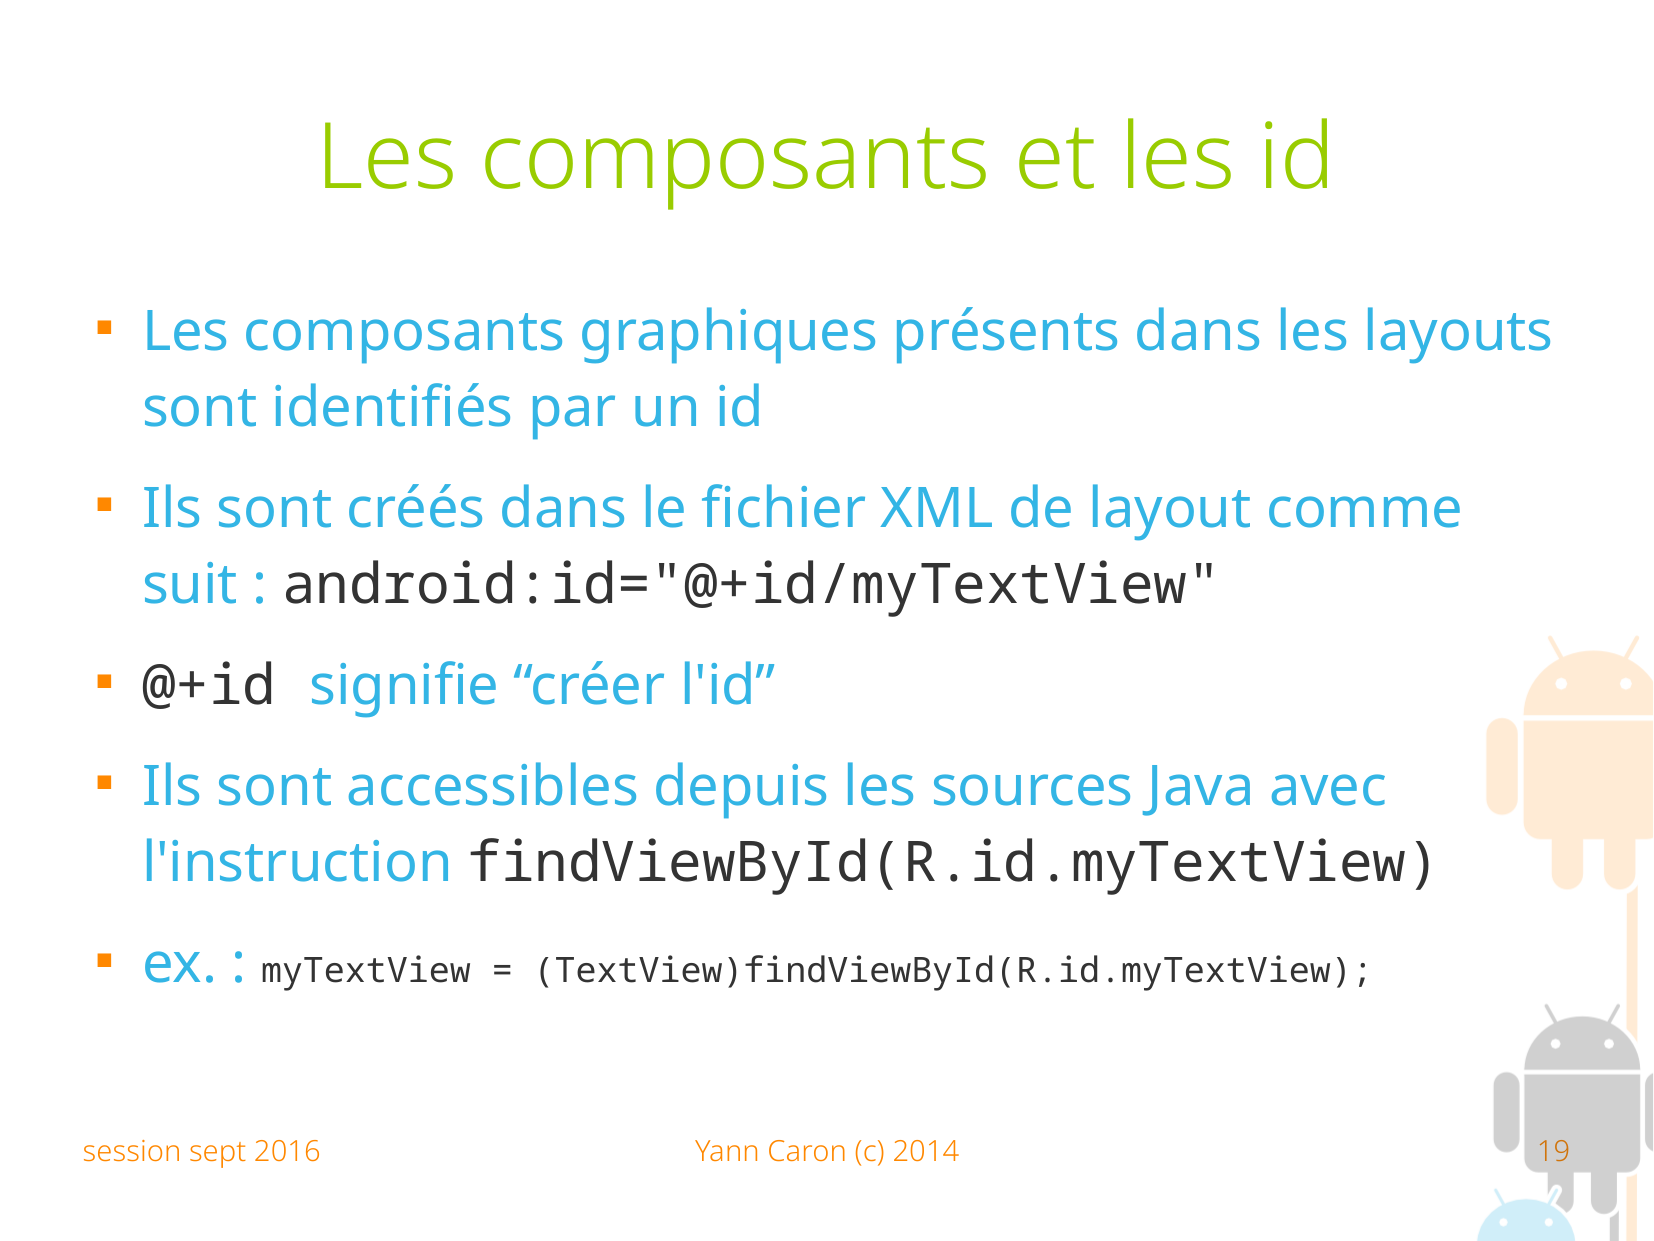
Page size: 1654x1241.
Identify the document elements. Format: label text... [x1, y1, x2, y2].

title Les composants et les id [82, 49, 1571, 257]
list Les composants graphiques présents dans les layouts sont identifiés par un id Ils sont créés dans le fichier XML de layout comme suit : android:id="@+id/myTextView" @+id signifie “créer l'id” Ils sont accessibles depuis les sources Java avec l'instruction findViewById(R.id.myTextView) ex. : myTextView = (TextView)findViewById(R.id.myTextView); [82, 290, 1571, 1010]
picture [240, 423, 1654, 1241]
